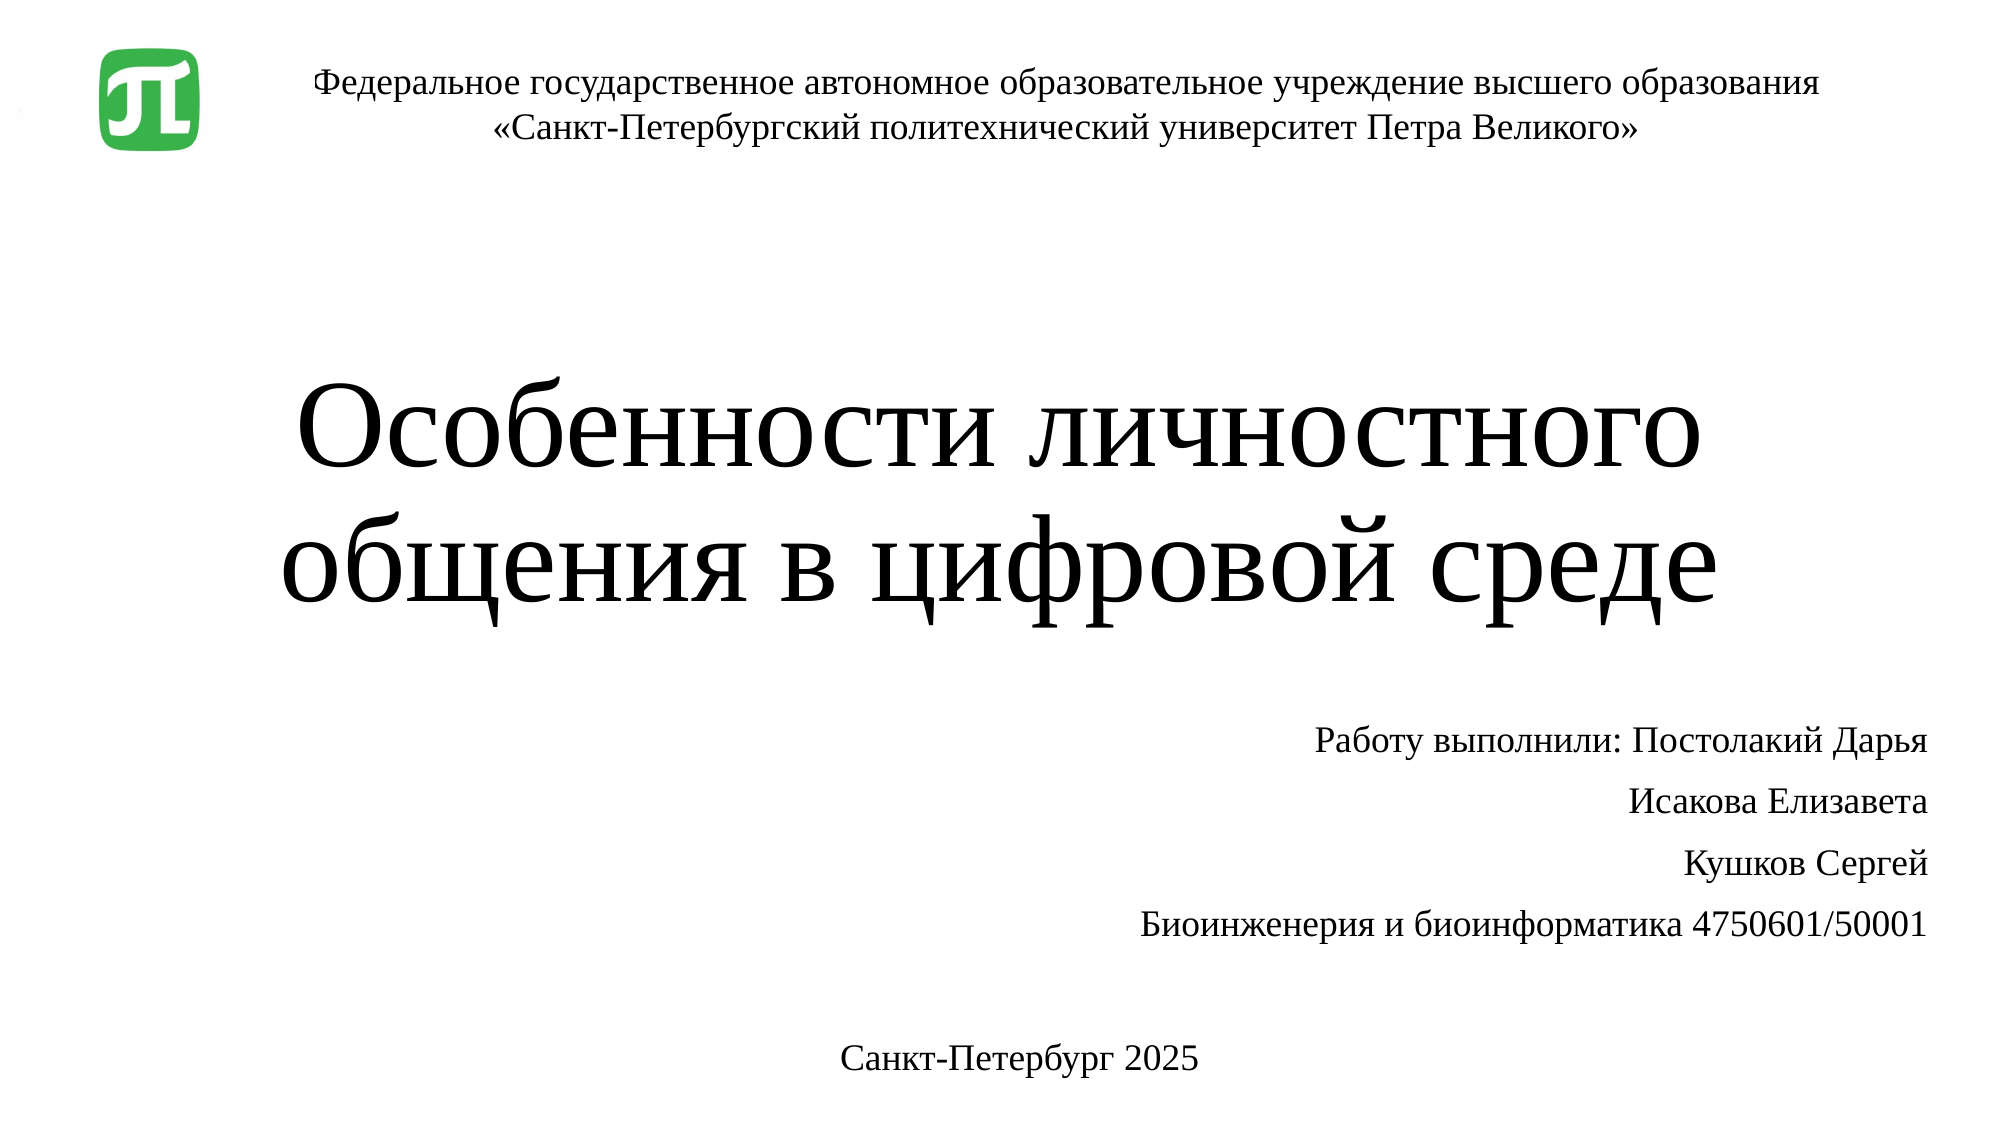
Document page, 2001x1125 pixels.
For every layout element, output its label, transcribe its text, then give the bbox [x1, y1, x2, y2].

title Особенности личностного общения в цифровой среде [249, 244, 1750, 636]
text_box Санкт-Петербург 2025 [825, 890, 1838, 1088]
subtitle Работу выполнили: Постолакий Дарья Исакова Елизавета Кушков Сергей Биоинженерия и биоинформатика 4750601/50001 [1125, 712, 1951, 985]
text_box Федеральное государственное автономное образовательное учреждение высшего образования «Санкт-Петербургский политехнический университет Петра Великого» [296, 49, 1838, 290]
picture [0, 0, 315, 211]
